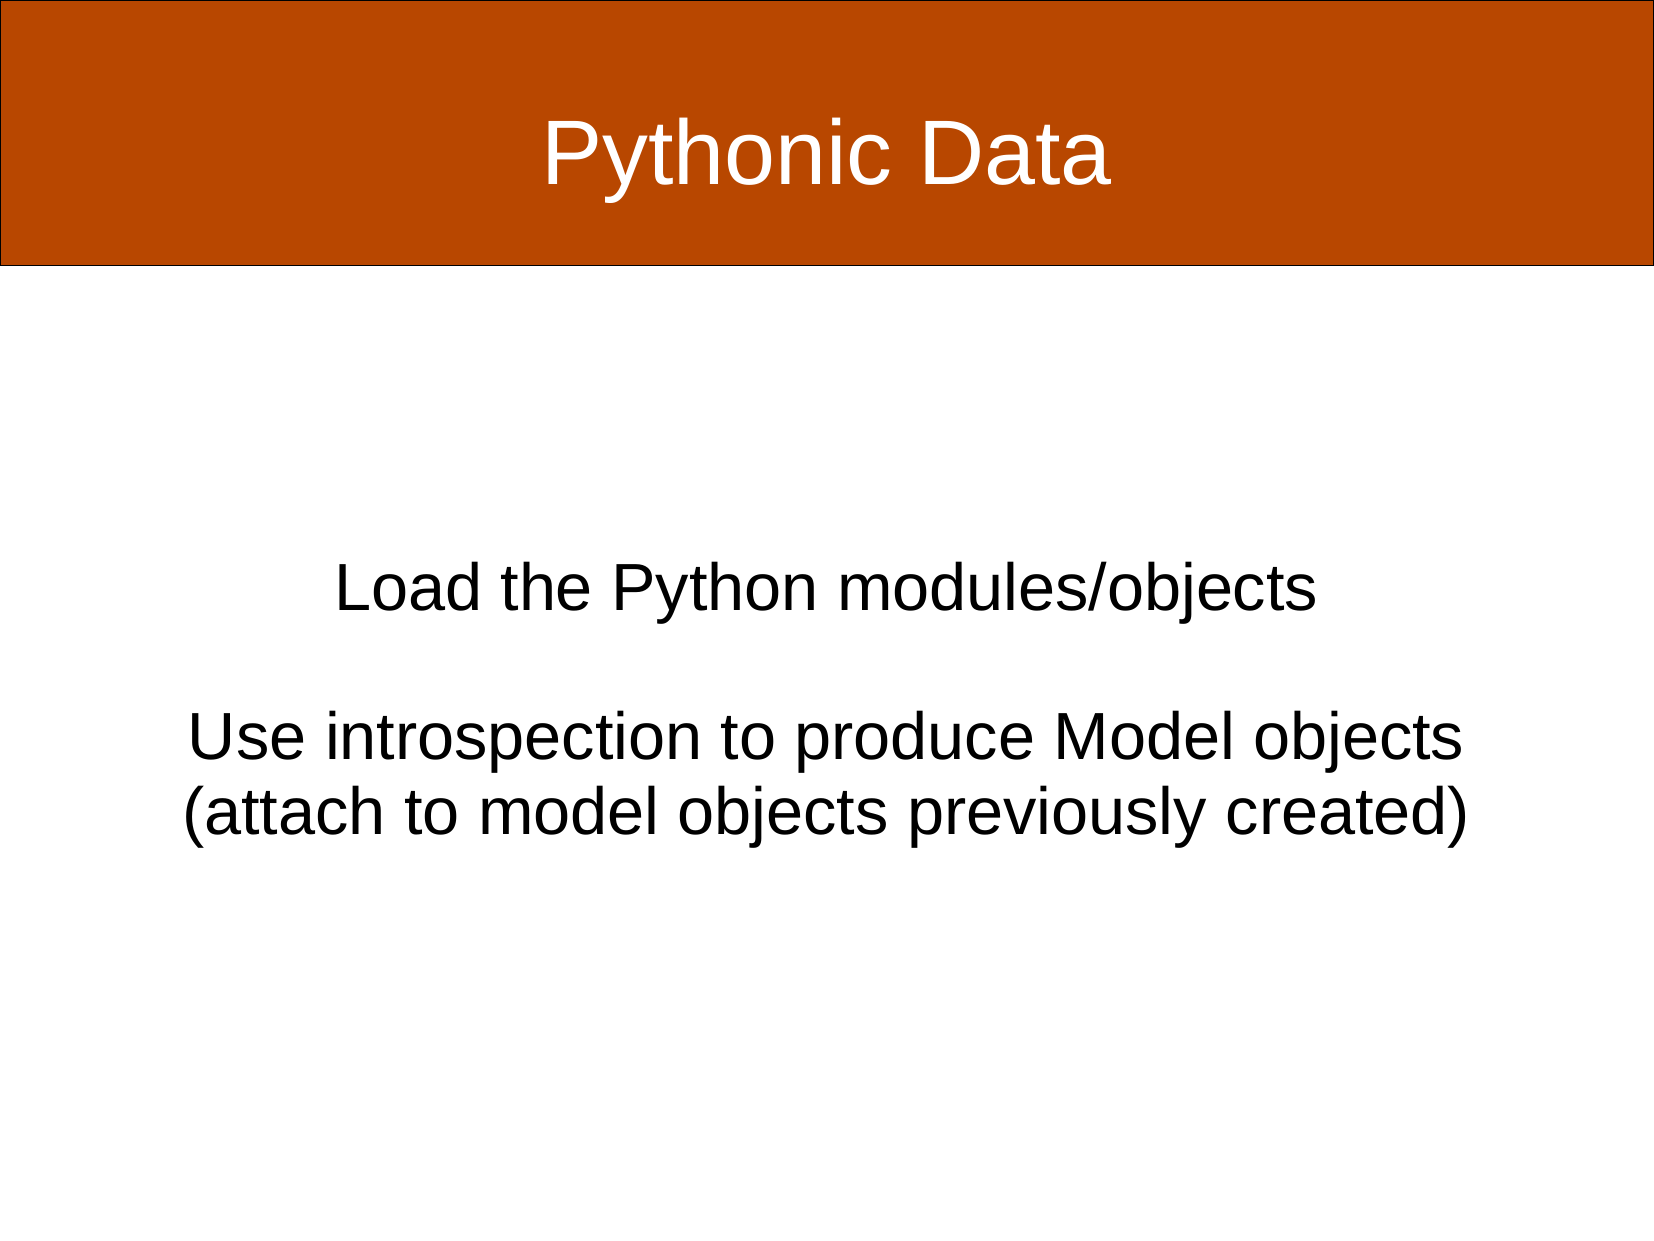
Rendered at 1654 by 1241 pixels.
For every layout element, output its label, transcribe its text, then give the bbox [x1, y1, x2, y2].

subtitle Load the Python modules/objects Use introspection to produce Model objects (attach to model objects previously created) [82, 297, 1571, 1102]
title Pythonic Data [82, 56, 1571, 250]
